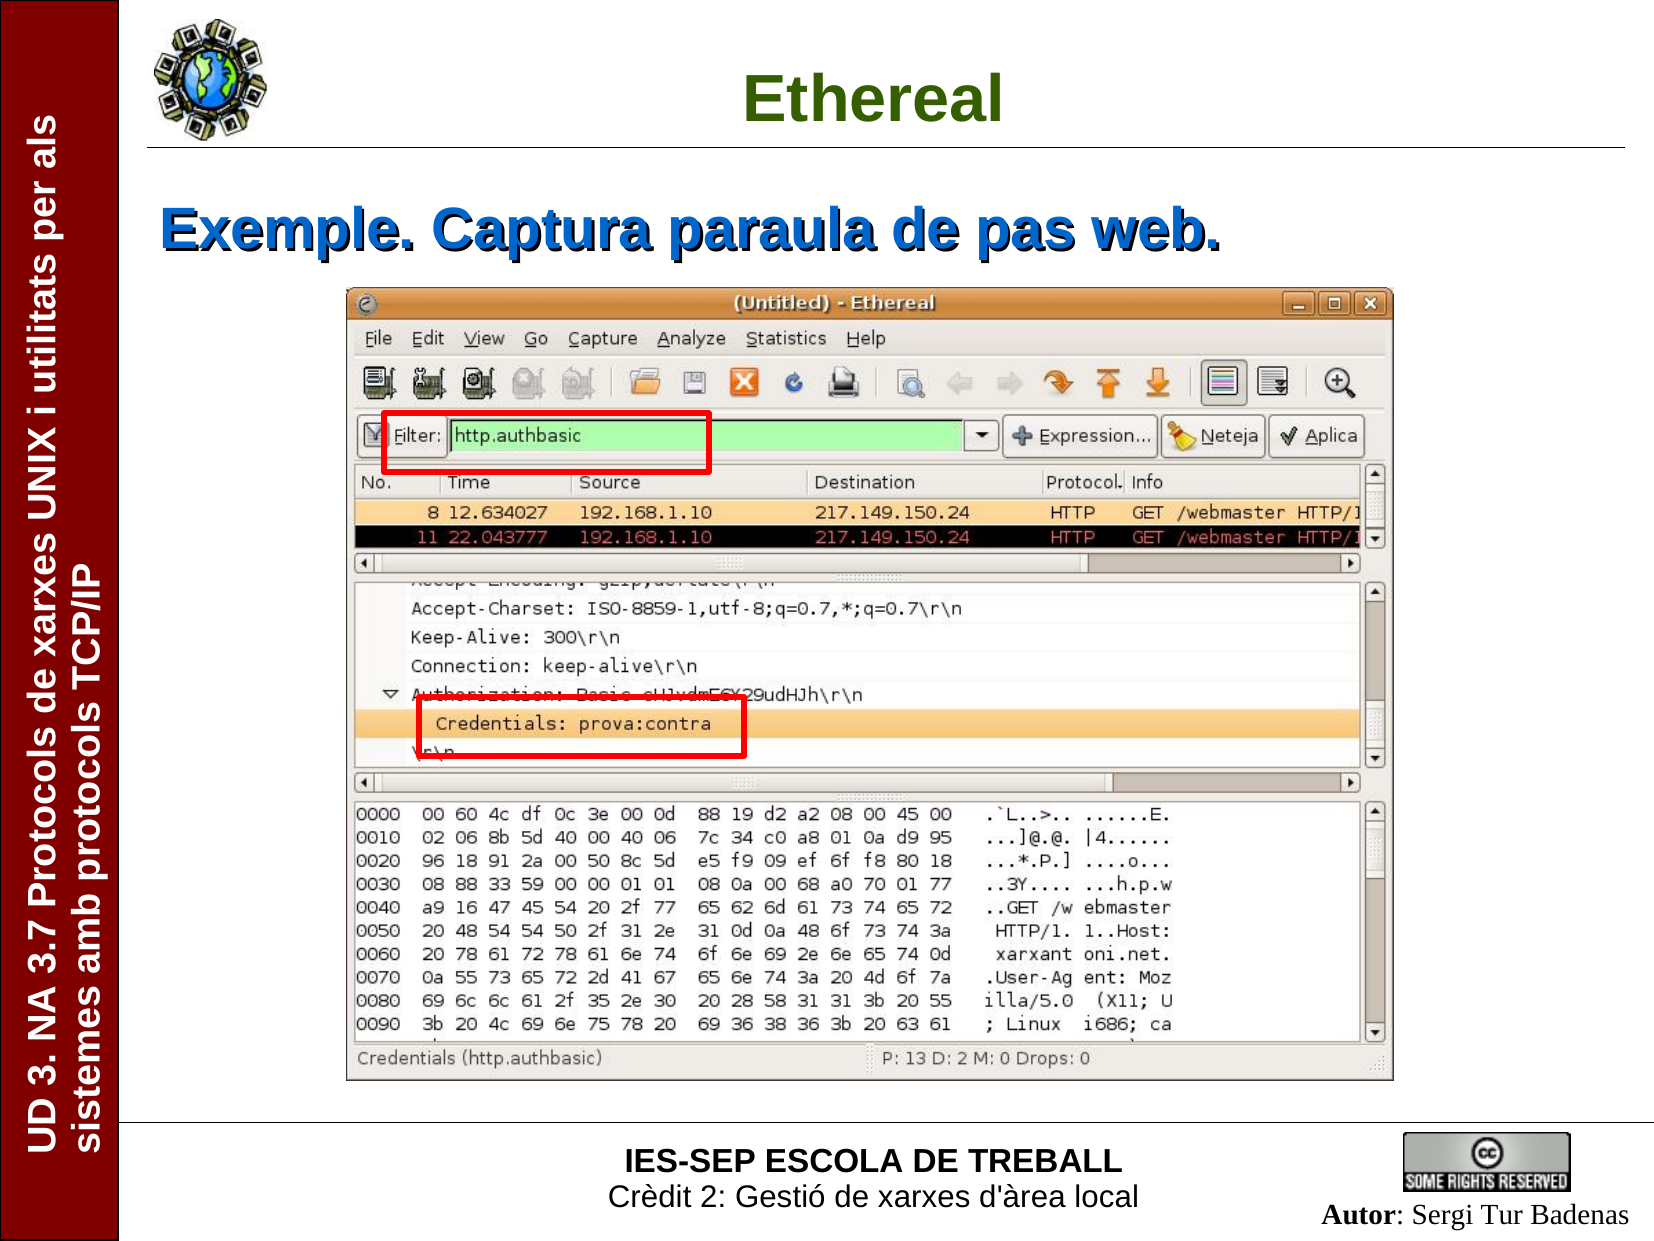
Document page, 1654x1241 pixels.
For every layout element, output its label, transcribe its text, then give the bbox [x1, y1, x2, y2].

picture [346, 287, 1394, 1081]
title Ethereal [129, 49, 1619, 148]
picture [154, 19, 268, 49]
list Exemple. Captura paraula de pas web. [141, 195, 1630, 1046]
picture [1403, 1132, 1571, 1192]
